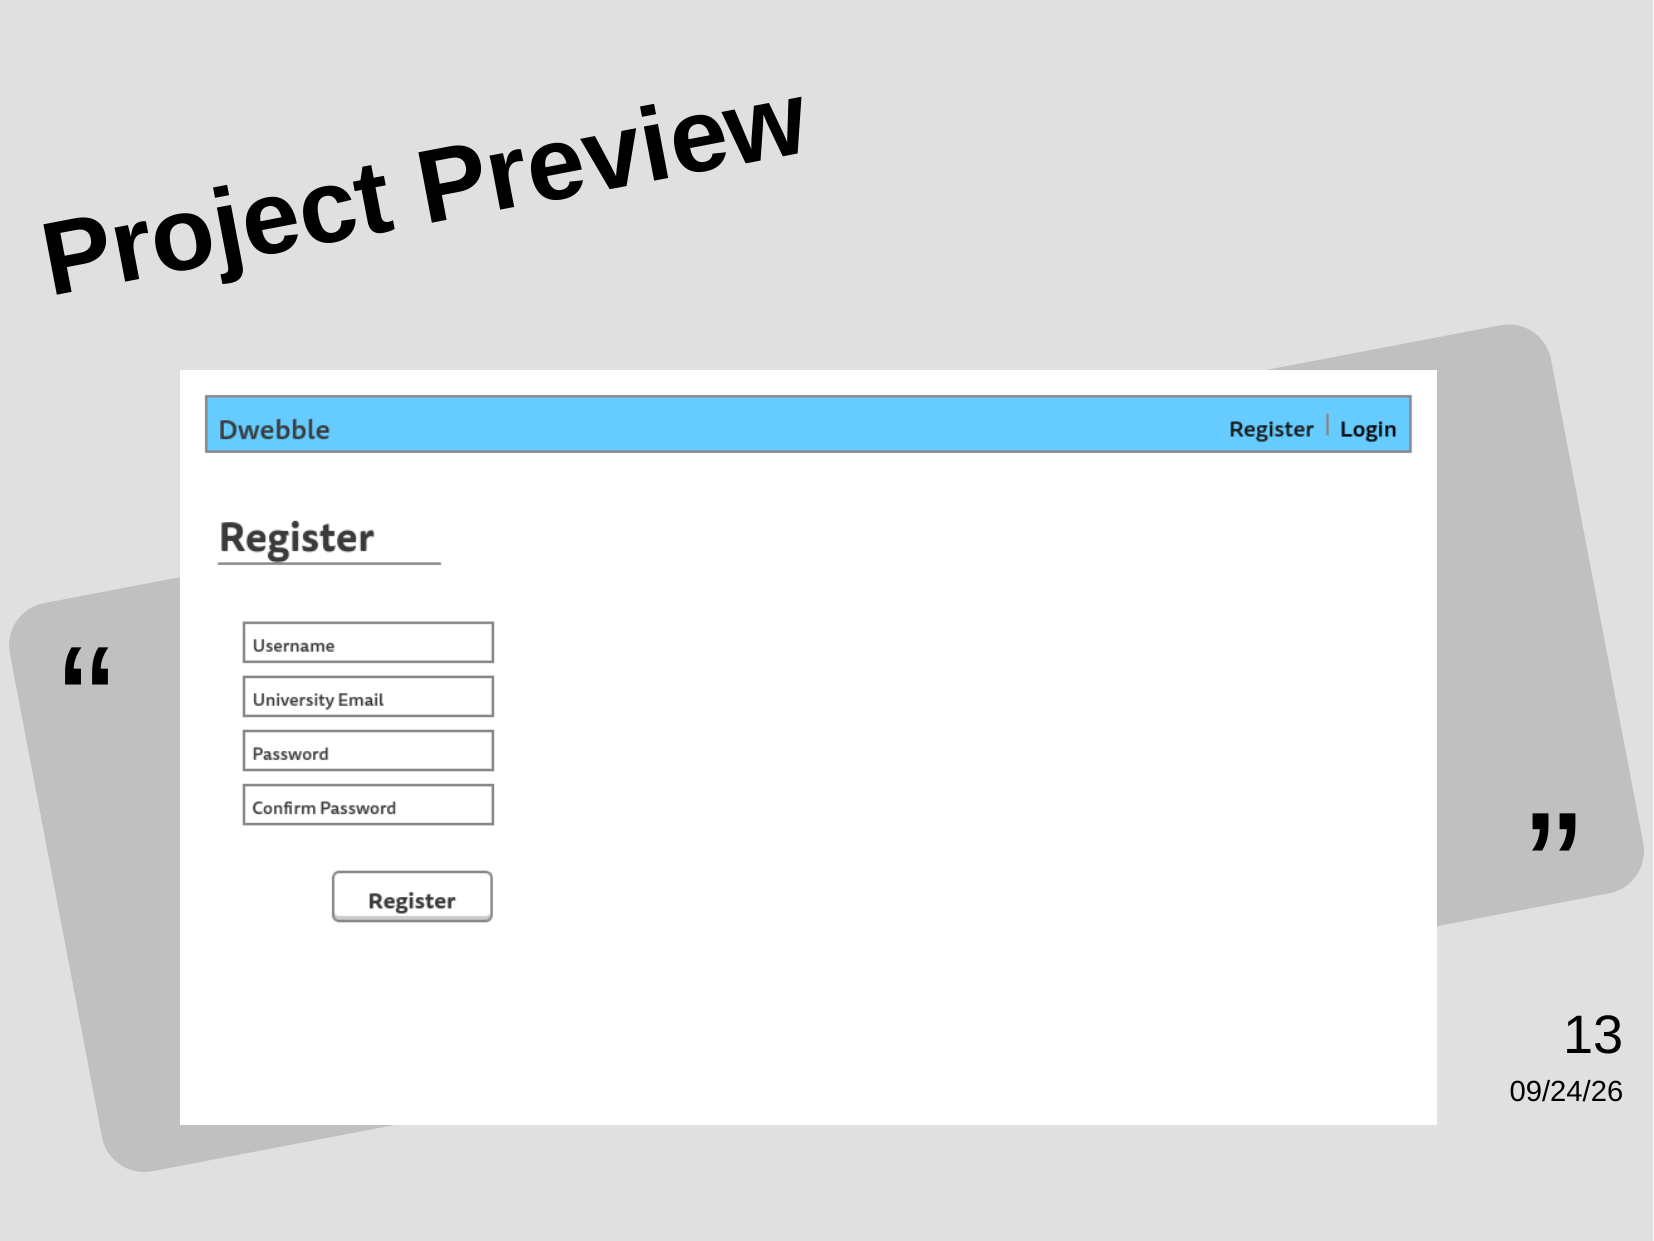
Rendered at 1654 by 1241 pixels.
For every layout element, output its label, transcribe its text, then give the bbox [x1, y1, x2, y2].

picture [180, 370, 1437, 1126]
title Project Preview [23, 0, 1524, 363]
